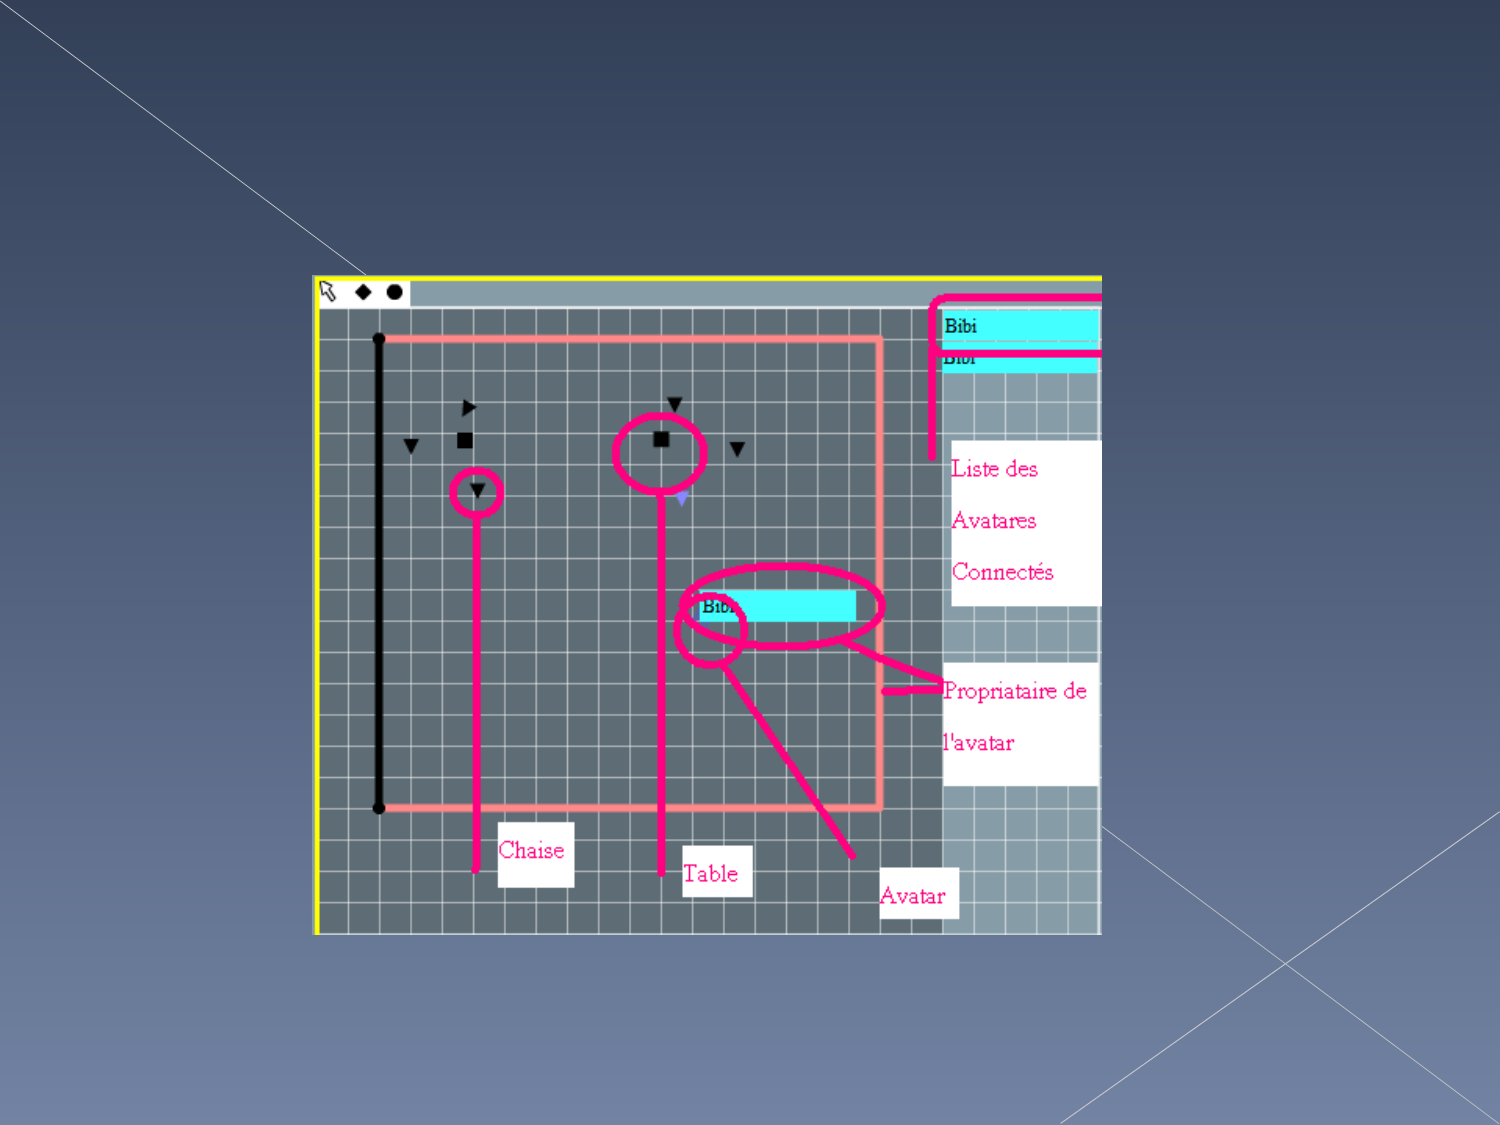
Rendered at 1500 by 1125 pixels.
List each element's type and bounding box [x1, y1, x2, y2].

picture [312, 275, 1102, 935]
